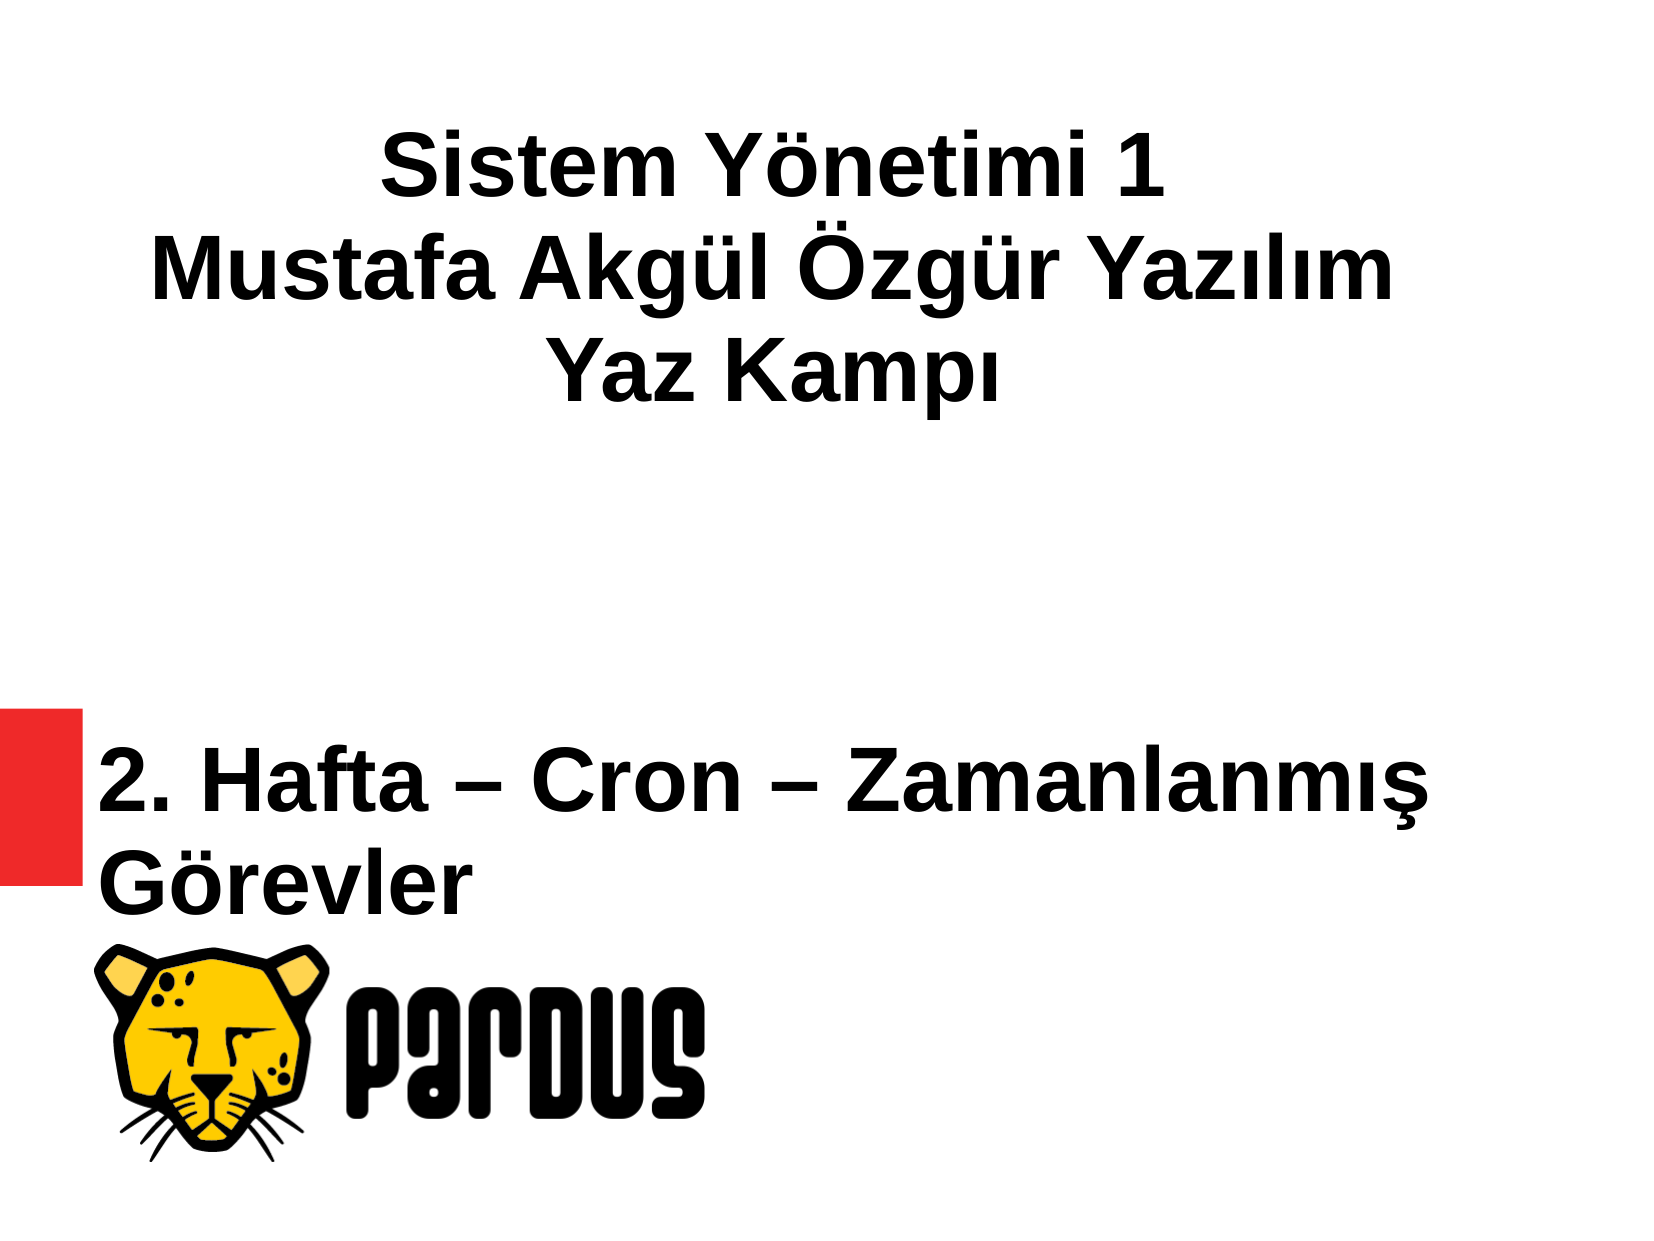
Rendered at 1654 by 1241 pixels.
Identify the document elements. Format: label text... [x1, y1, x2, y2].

text_box Sistem Yönetimi 1 Mustafa Akgül Özgür Yazılım Yaz Kampı 2. Hafta – Cron – Zamanlanmış Görevler [82, 106, 1465, 942]
picture [94, 944, 705, 1162]
